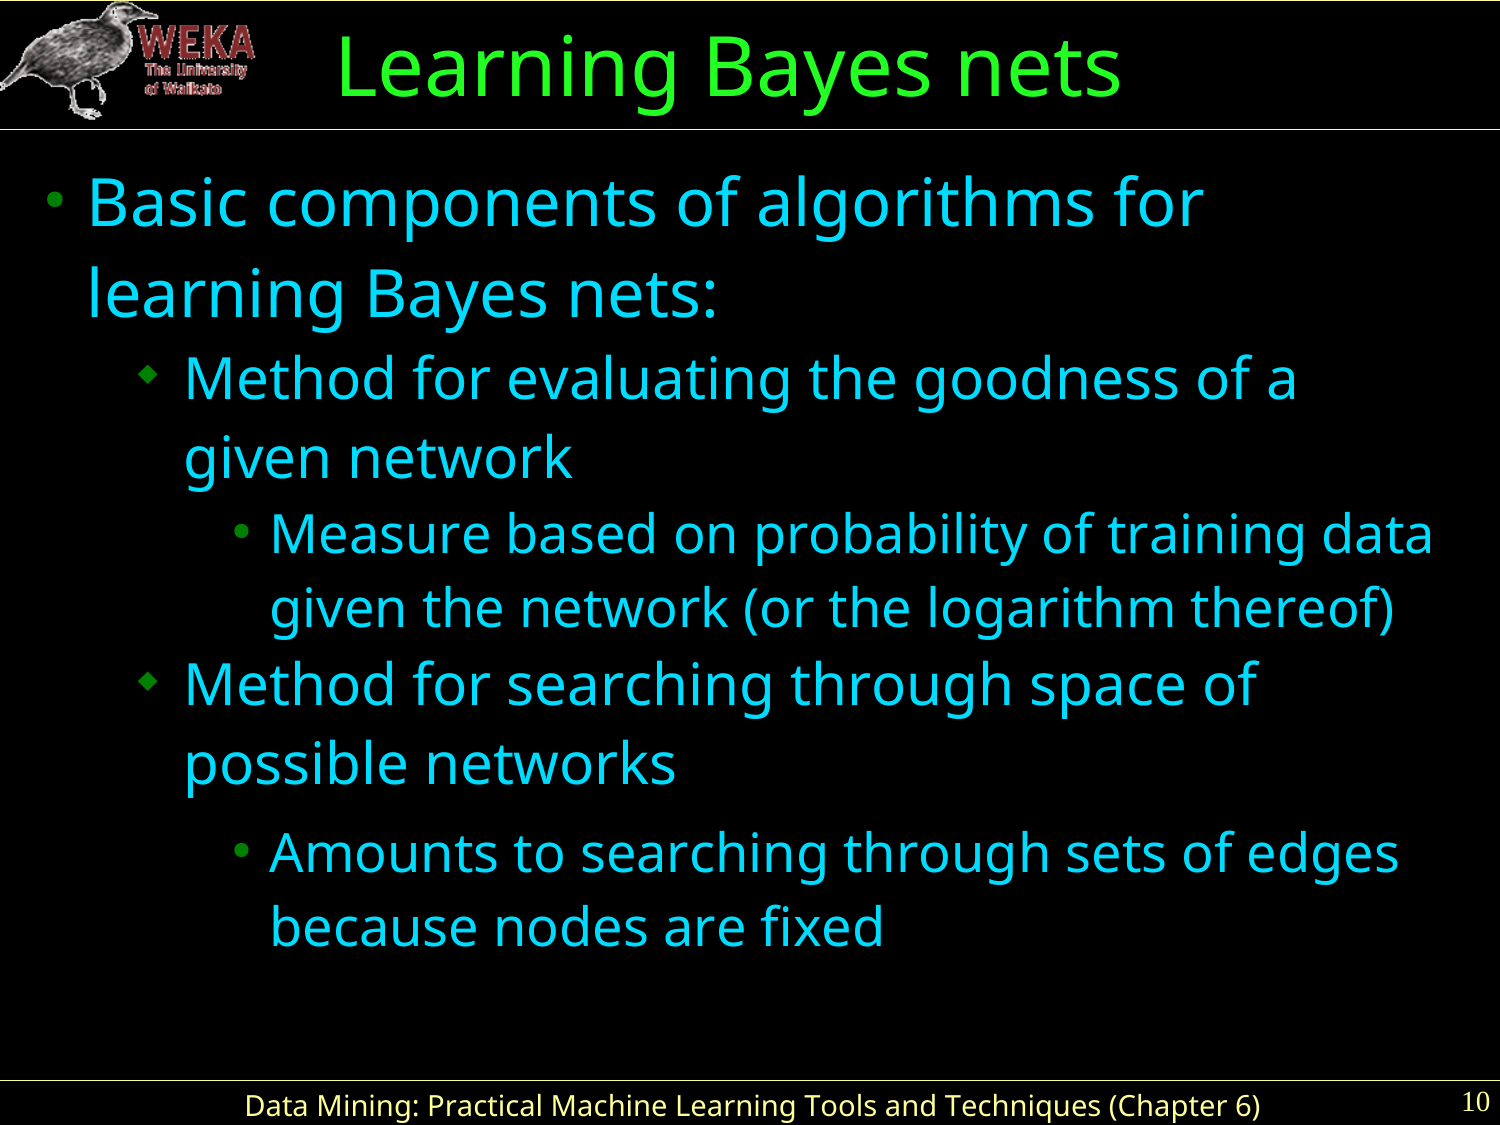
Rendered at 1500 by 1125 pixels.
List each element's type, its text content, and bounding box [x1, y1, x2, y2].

title Learning Bayes nets [319, 0, 1500, 159]
picture [0, 1, 266, 129]
text_box Basic components of algorithms for learning Bayes nets: Method for evaluating the goodness of a given network Measure based on probability of training data given the network (or the logarithm thereof) Method for searching through space of possible networks Amounts to searching through sets of edges because nodes are fixed [29, 147, 1477, 898]
